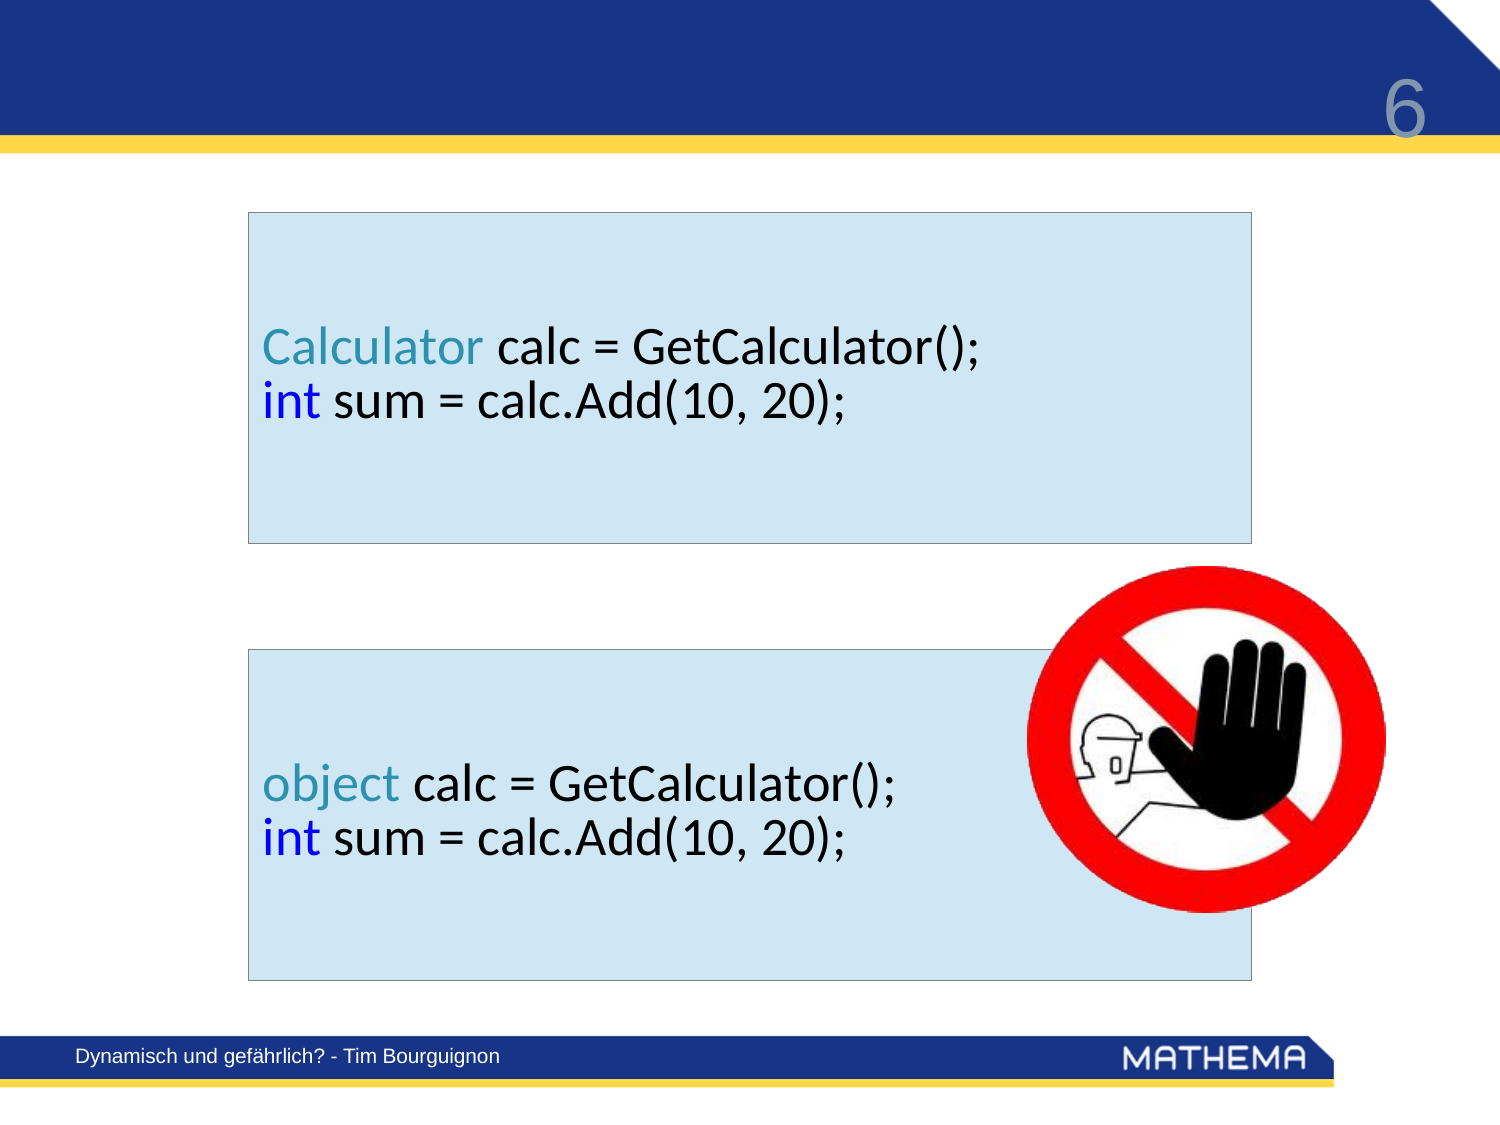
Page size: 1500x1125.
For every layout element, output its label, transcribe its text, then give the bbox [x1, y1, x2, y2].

text_box Calculator calc = GetCalculator(); int sum = calc.Add(10, 20); [248, 212, 1252, 544]
picture [0, 0, 1500, 1125]
text_box object calc = GetCalculator(); int sum = calc.Add(10, 20); [248, 649, 1252, 981]
